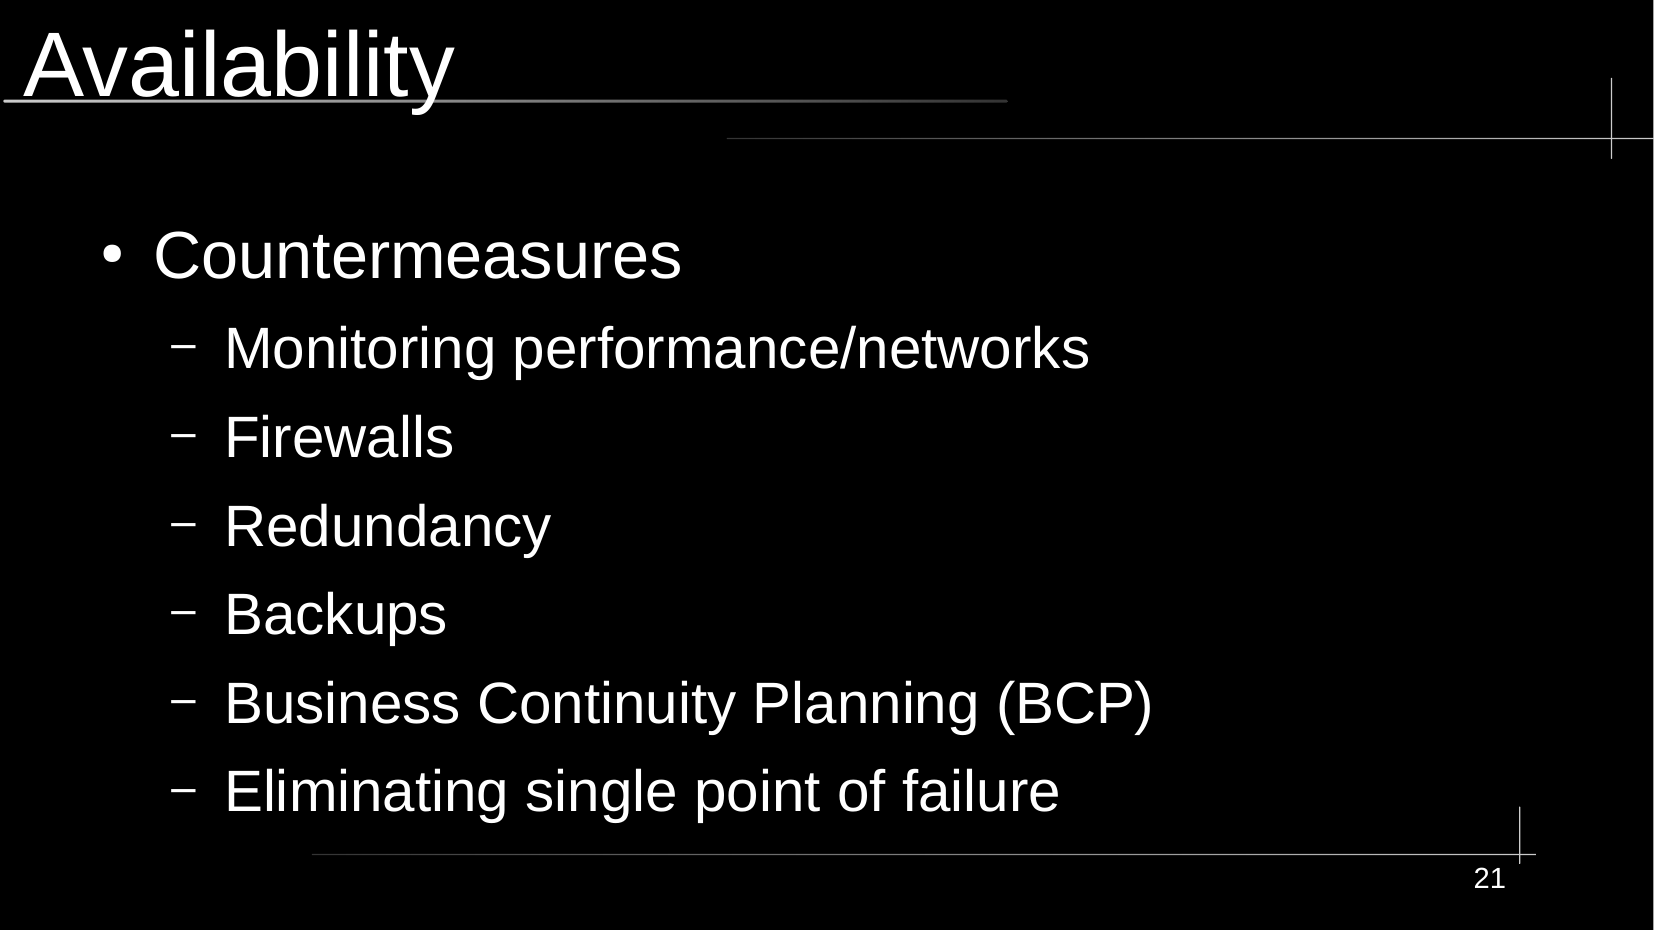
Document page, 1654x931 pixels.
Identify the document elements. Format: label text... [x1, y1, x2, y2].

list Countermeasures Monitoring performance/networks Firewalls Redundancy Backups Business Continuity Planning (BCP) Eliminating single point of failure [82, 217, 1571, 901]
title Availability [23, 11, 1589, 119]
